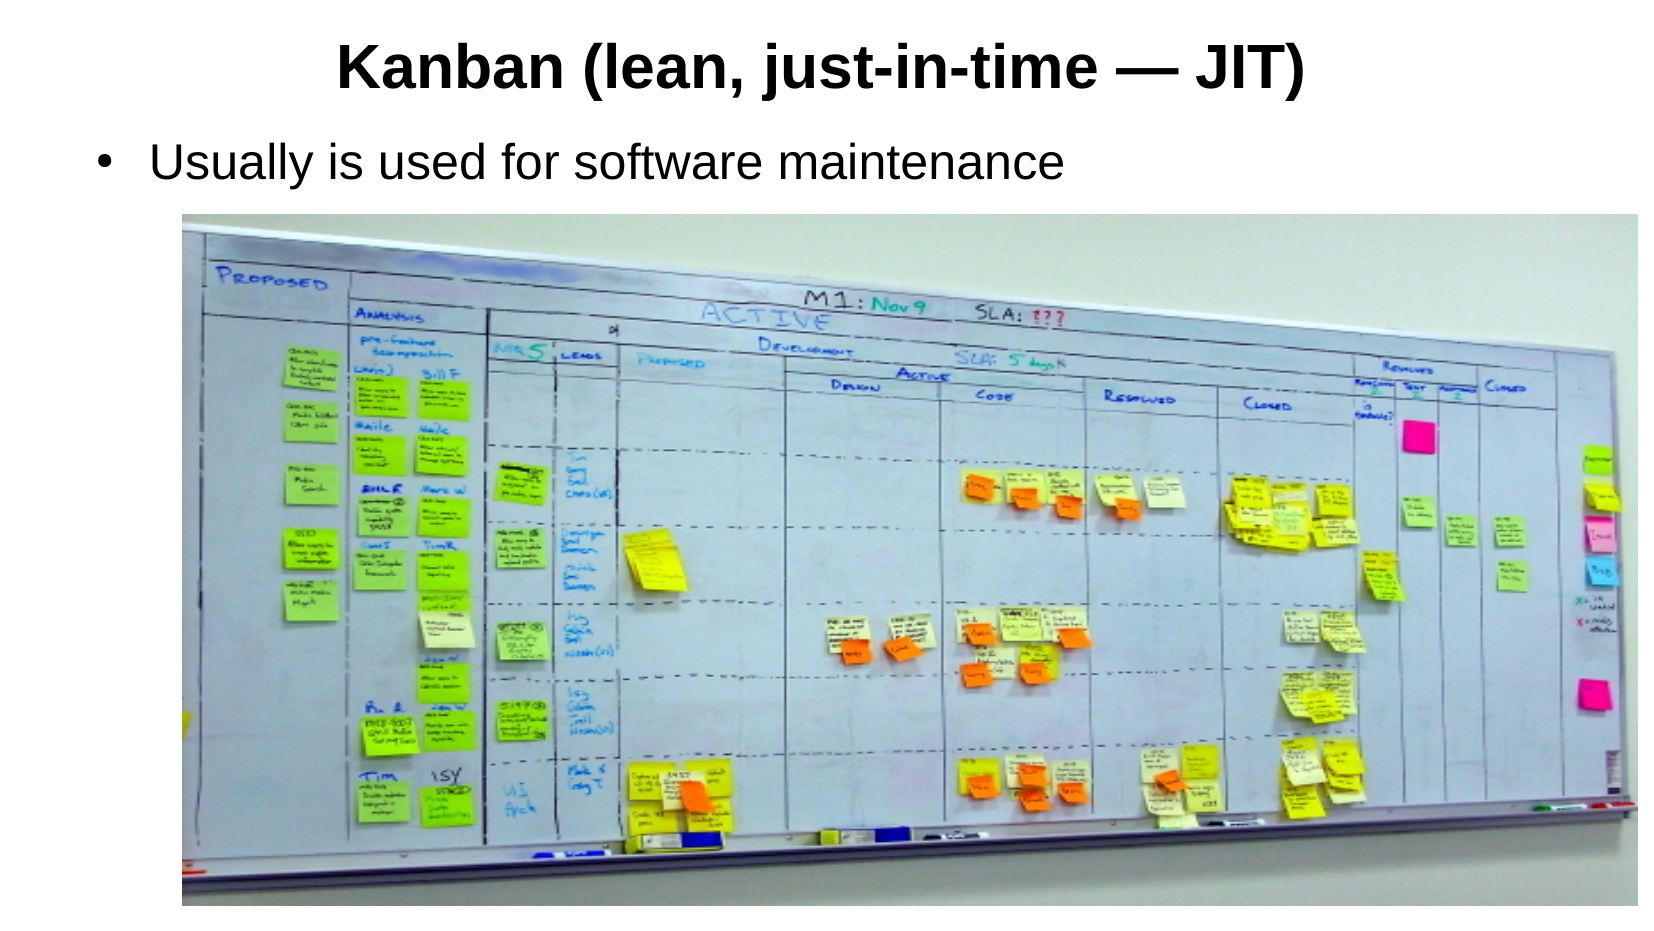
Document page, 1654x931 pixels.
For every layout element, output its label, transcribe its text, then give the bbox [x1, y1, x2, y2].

title Kanban (lean, just-in-time — JIT) [78, 27, 1567, 108]
picture [182, 214, 1638, 906]
list Usually is used for software maintenance [78, 134, 1567, 674]
